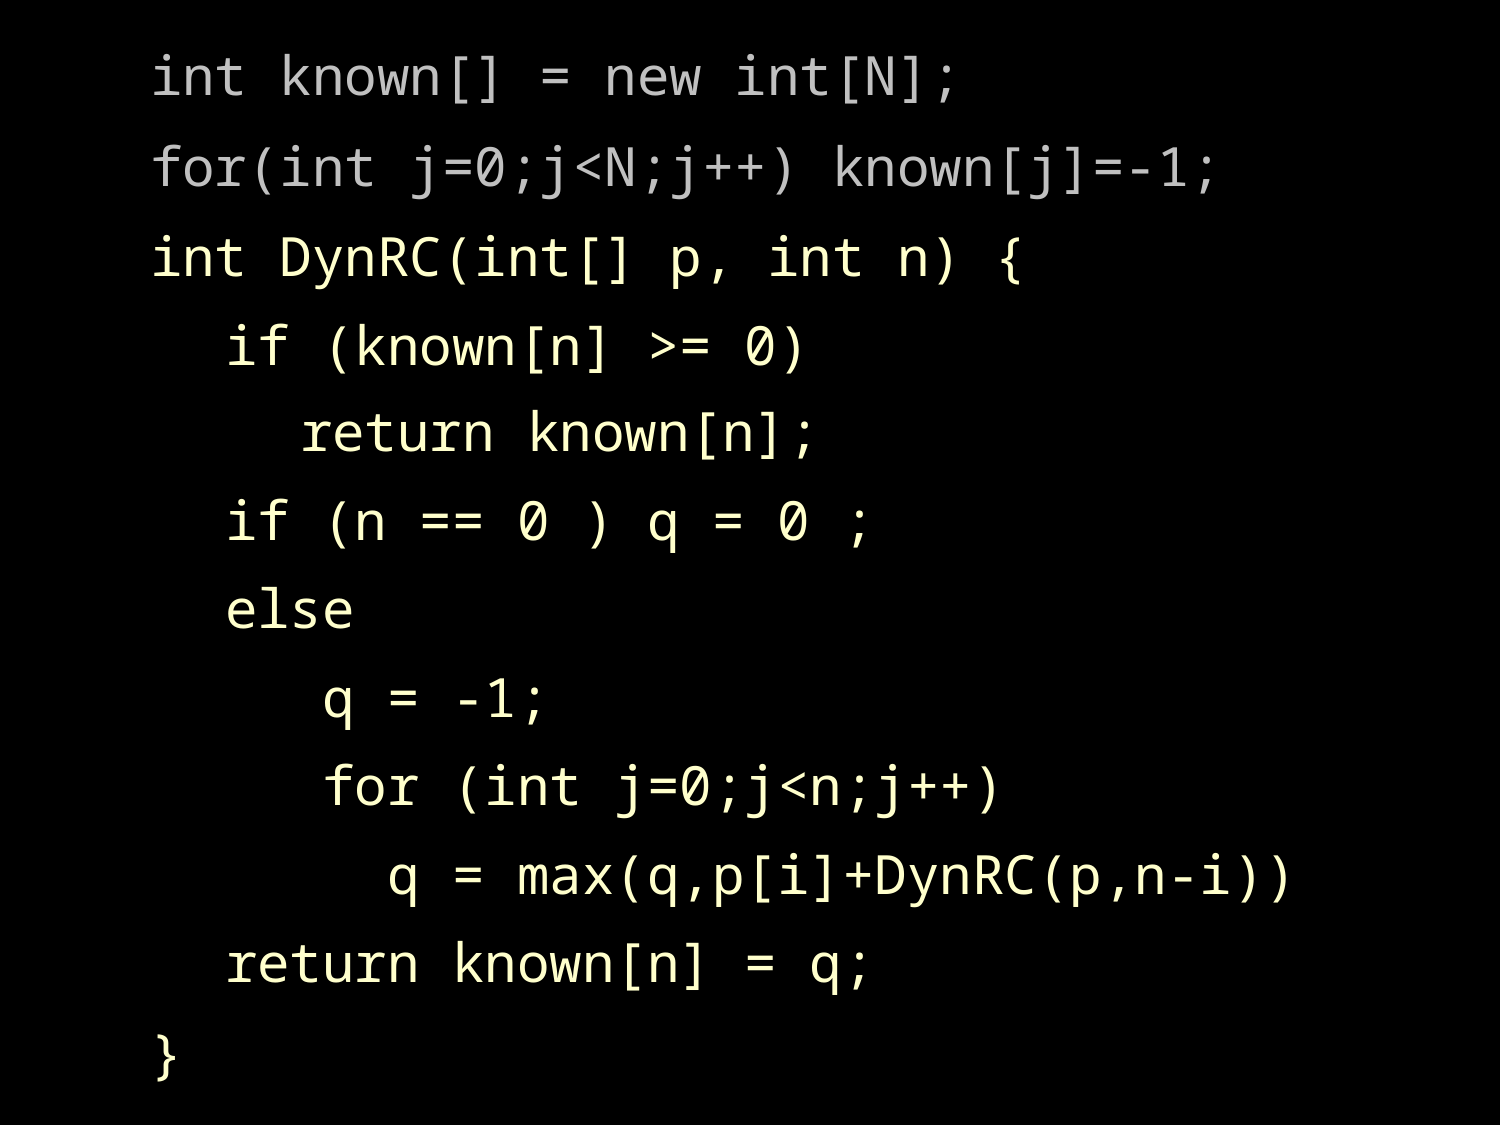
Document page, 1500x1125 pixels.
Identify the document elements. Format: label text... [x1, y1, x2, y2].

list int known[] = new int[N]; for(int j=0;j<N;j++) known[j]=-1; int DynRC(int[] p, int n) { if (known[n] >= 0) return known[n]; if (n == 0 ) q = 0 ; else q = -1; for (int j=0;j<n;j++) q = max(q,p[i]+DynRC(p,n-i)) return known[n] = q; } [150, 37, 1500, 1011]
